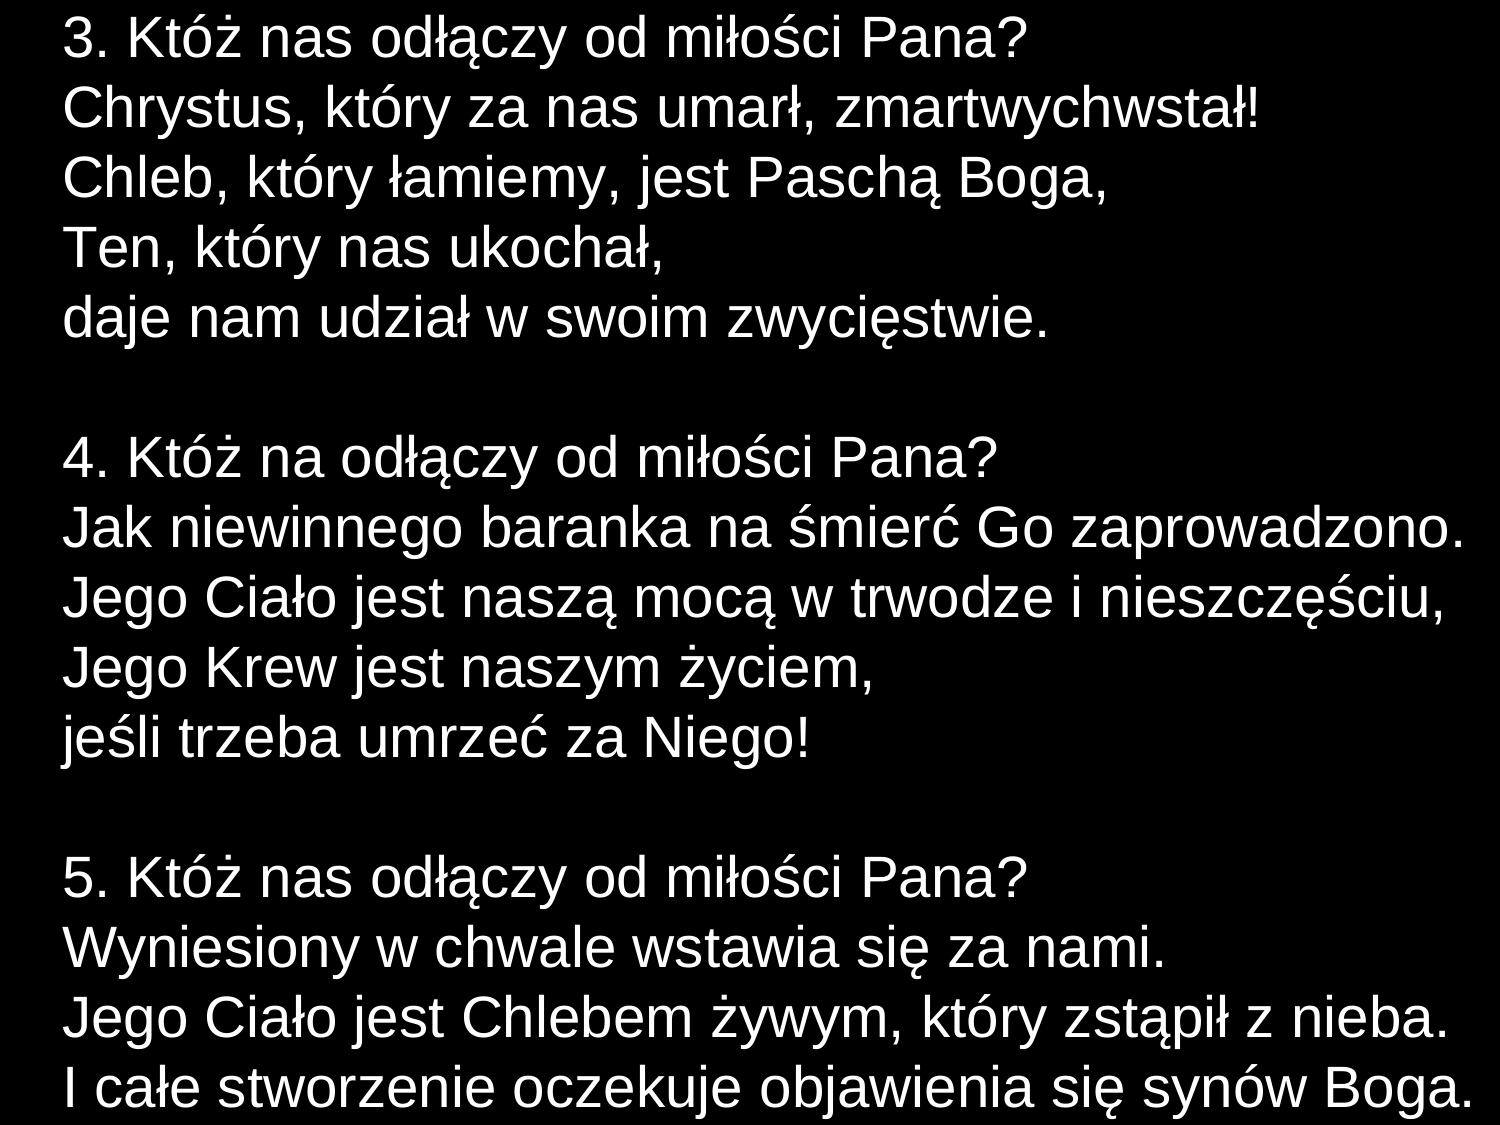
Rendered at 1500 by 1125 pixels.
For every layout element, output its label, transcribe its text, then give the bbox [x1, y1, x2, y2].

text_box 3. Któż nas odłączy od miłości Pana? Chrystus, który za nas umarł, zmartwychwstał! Chleb, który łamiemy, jest Paschą Boga, Ten, który nas ukochał, daje nam udział w swoim zwycięstwie. 4. Któż na odłączy od miłości Pana? Jak niewinnego baranka na śmierć Go zaprowadzono. Jego Ciało jest naszą mocą w trwodze i nieszczęściu, Jego Krew jest naszym życiem, jeśli trzeba umrzeć za Niego! 5. Któż nas odłączy od miłości Pana? Wyniesiony w chwale wstawia się za nami. Jego Ciało jest Chlebem żywym, który zstąpił z nieba. I całe stworzenie oczekuje objawienia się synów Boga. [47, 0, 1500, 1125]
